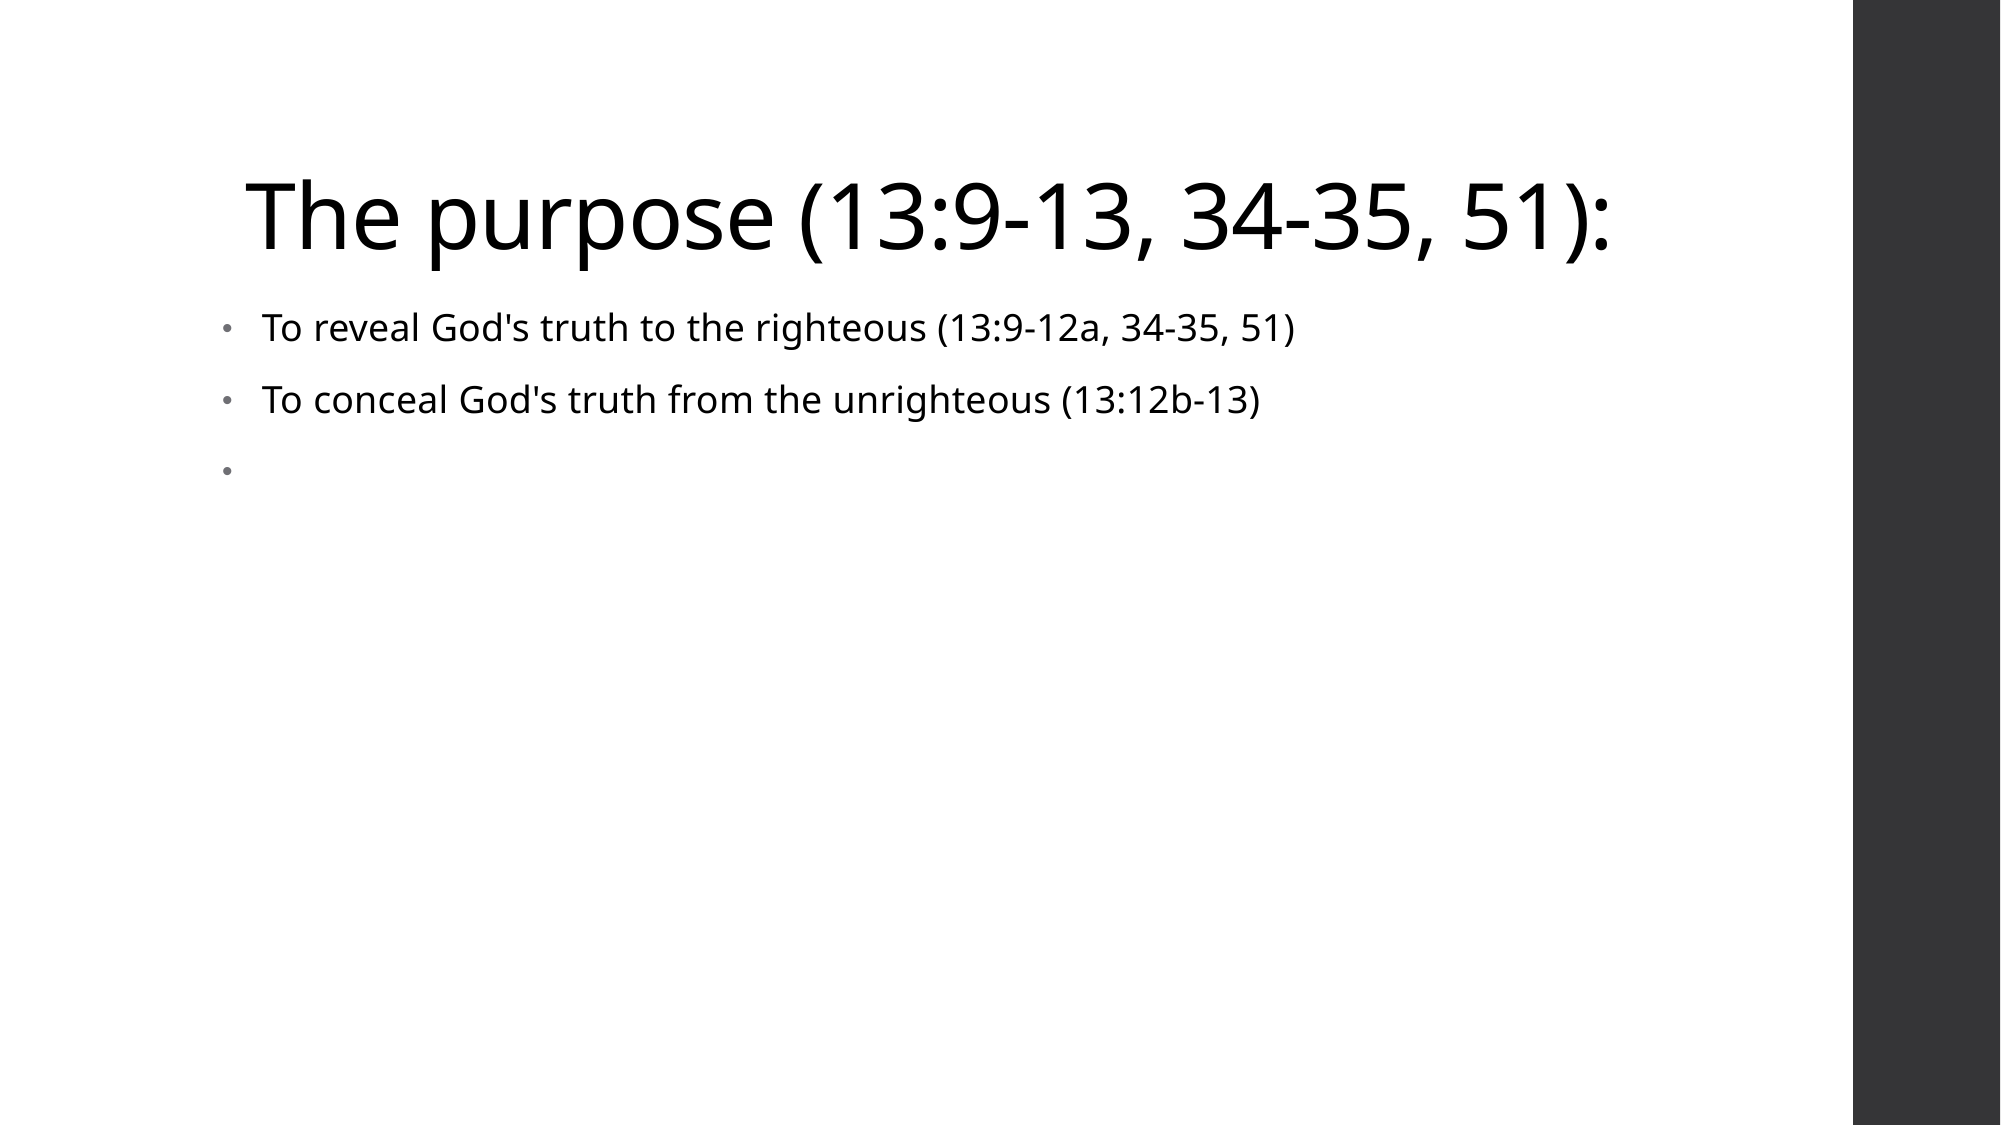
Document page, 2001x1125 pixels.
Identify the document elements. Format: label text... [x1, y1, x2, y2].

title The purpose (13:9-13, 34-35, 51): [206, 60, 1797, 278]
list To reveal God's truth to the righteous (13:9-12a, 34-35, 51) To conceal God's truth from the unrighteous (13:12b-13) [206, 299, 1617, 1014]
